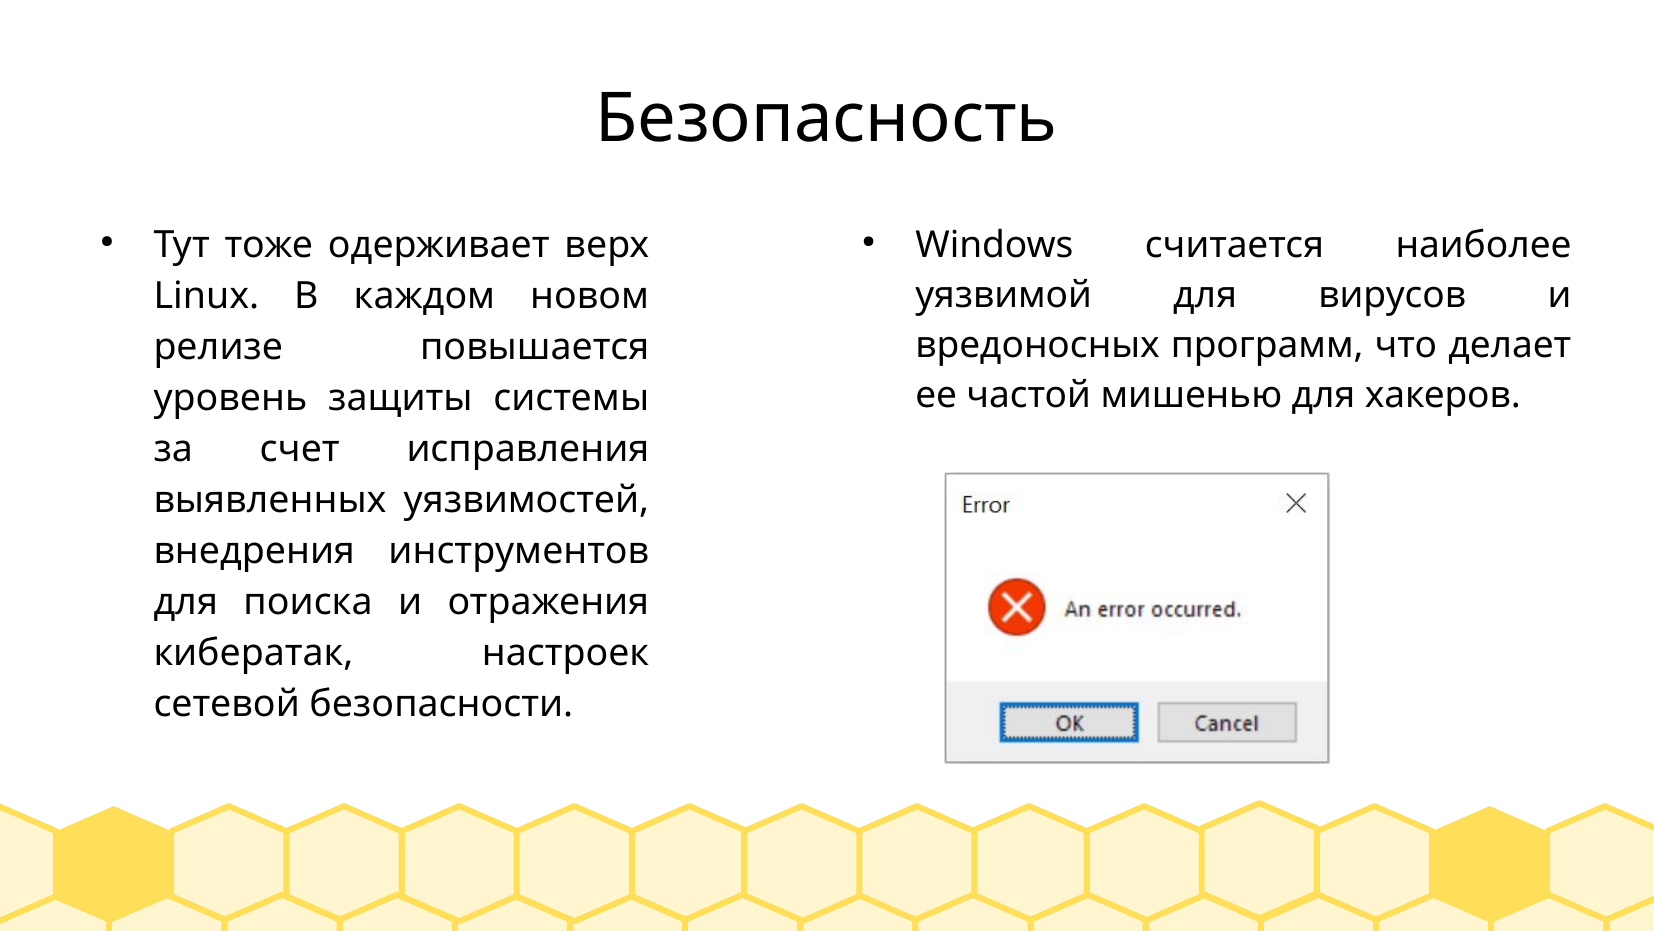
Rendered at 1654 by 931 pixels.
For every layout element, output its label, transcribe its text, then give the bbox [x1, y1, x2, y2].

title Безопасность [82, 37, 1571, 193]
list Windows считается наиболее уязвимой для вирусов и вредоносных программ, что делает ее частой мишенью для хакеров. [845, 217, 1572, 473]
picture [944, 472, 1330, 764]
list Тут тоже одерживает верх Linux. В каждом новом релизе повышается уровень защиты системы за счет исправления выявленных уязвимостей, внедрения инструментов для поиска и отражения кибератак, настроек сетевой безопасности. [82, 217, 650, 758]
